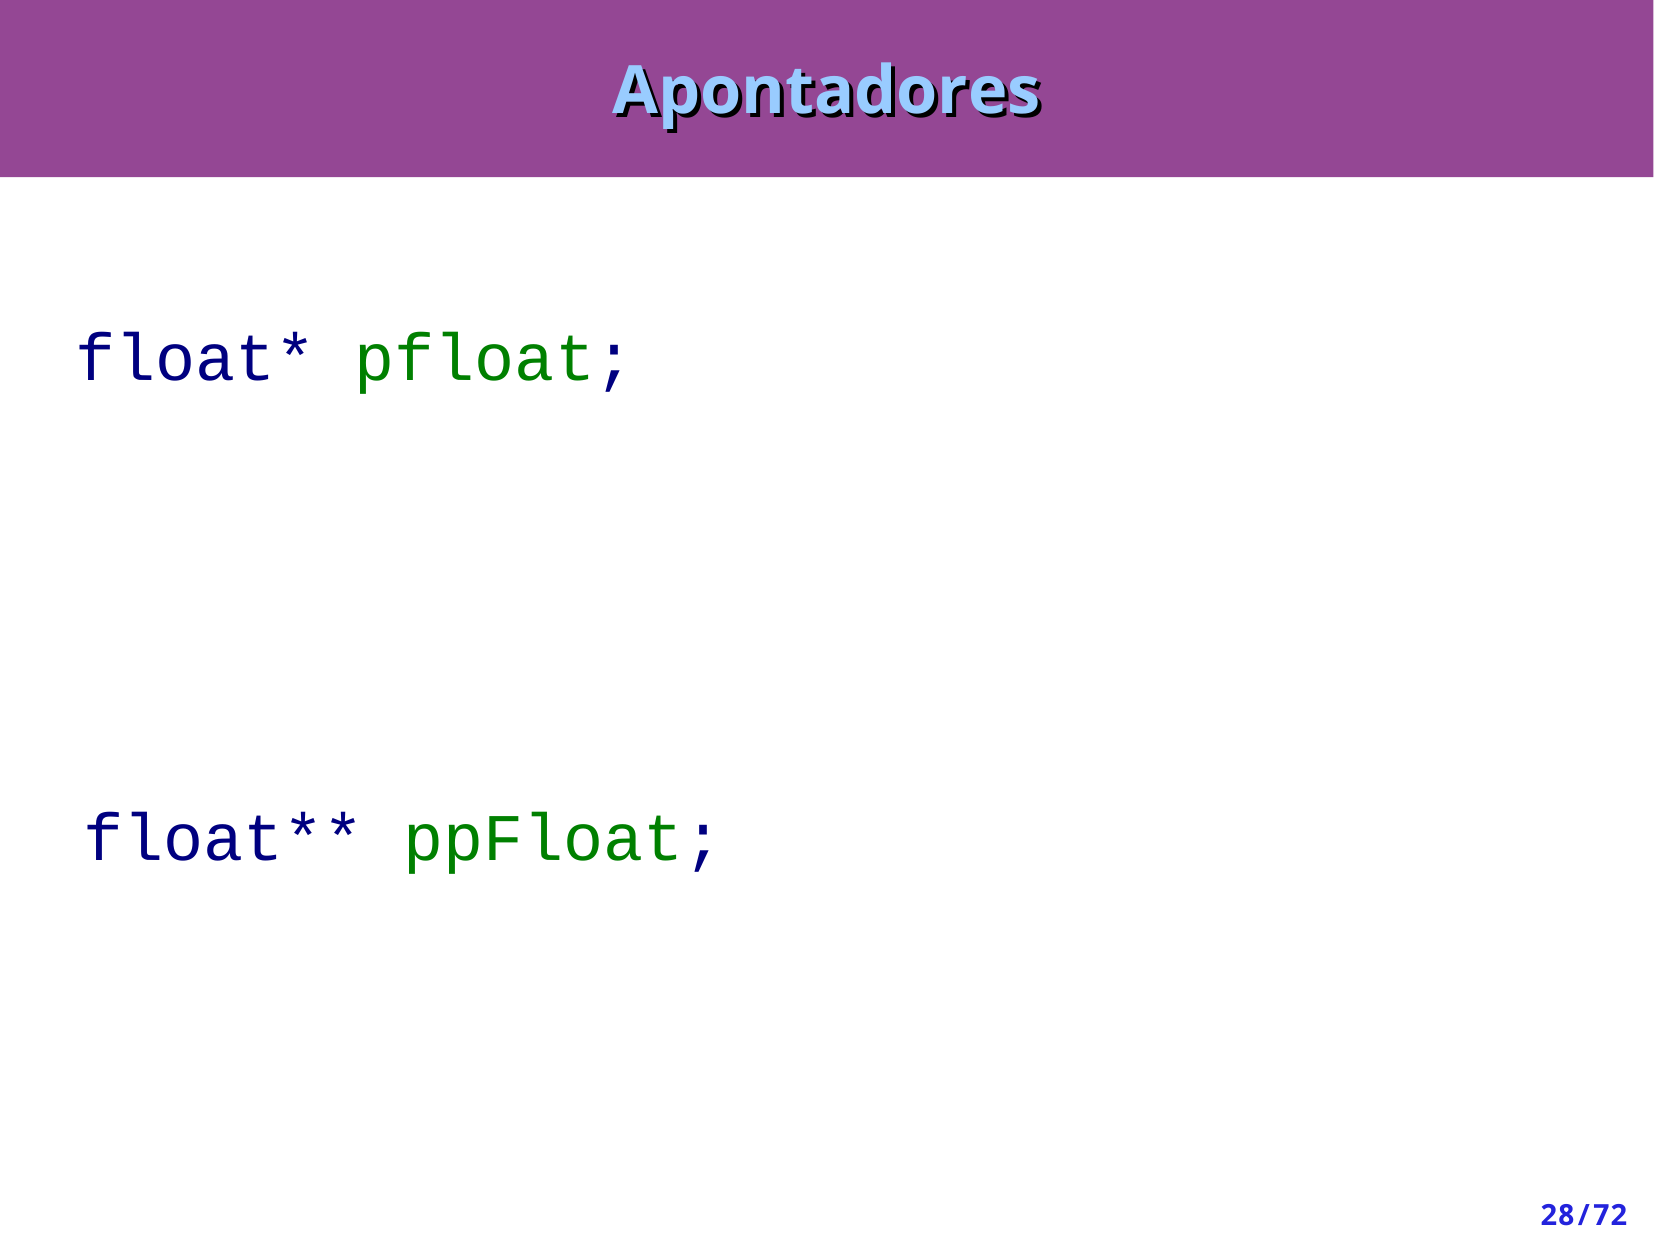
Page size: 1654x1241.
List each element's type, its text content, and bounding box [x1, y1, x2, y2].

title Apontadores [82, 0, 1571, 192]
text_box float* pfloat; [53, 317, 650, 562]
text_box float** ppFloat; [5, 797, 739, 888]
